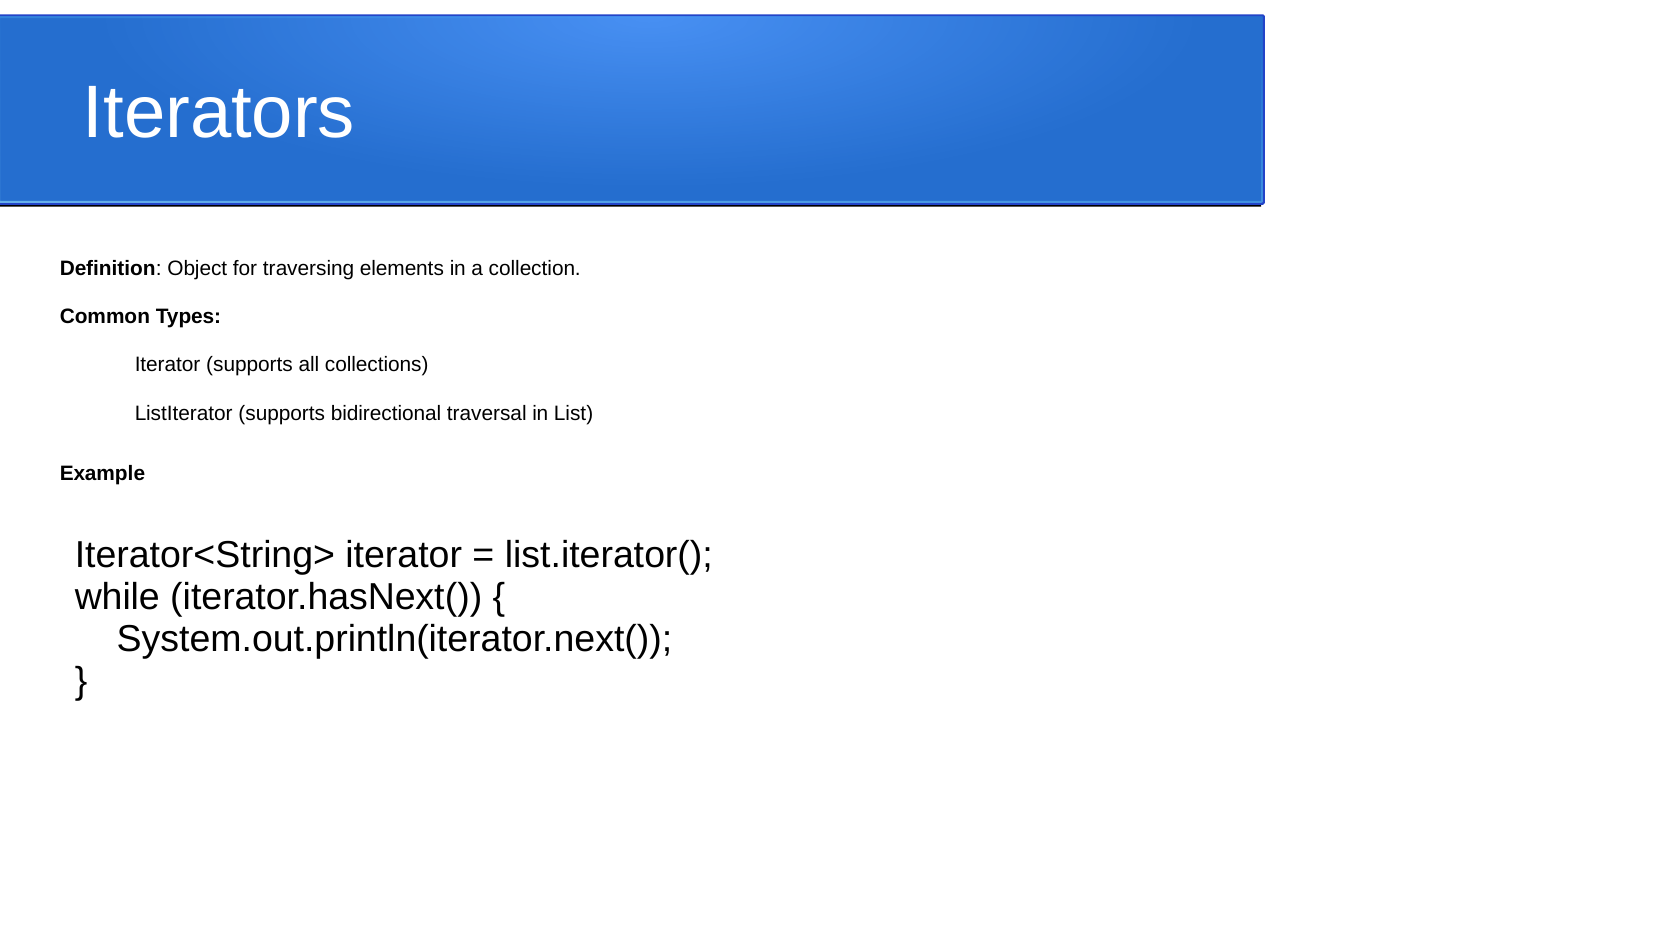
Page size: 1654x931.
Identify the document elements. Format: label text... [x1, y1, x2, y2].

text_box Iterator<String> iterator = list.iterator(); while (iterator.hasNext()) { System.out.println(iterator.next()); } [60, 526, 729, 710]
title Iterators [82, 35, 1235, 189]
text_box Example [45, 453, 226, 564]
text_box Definition: Object for traversing elements in a collection. Common Types: Iterator (supports all collections) ListIterator (supports bidirectional traversal in List) [45, 249, 691, 526]
